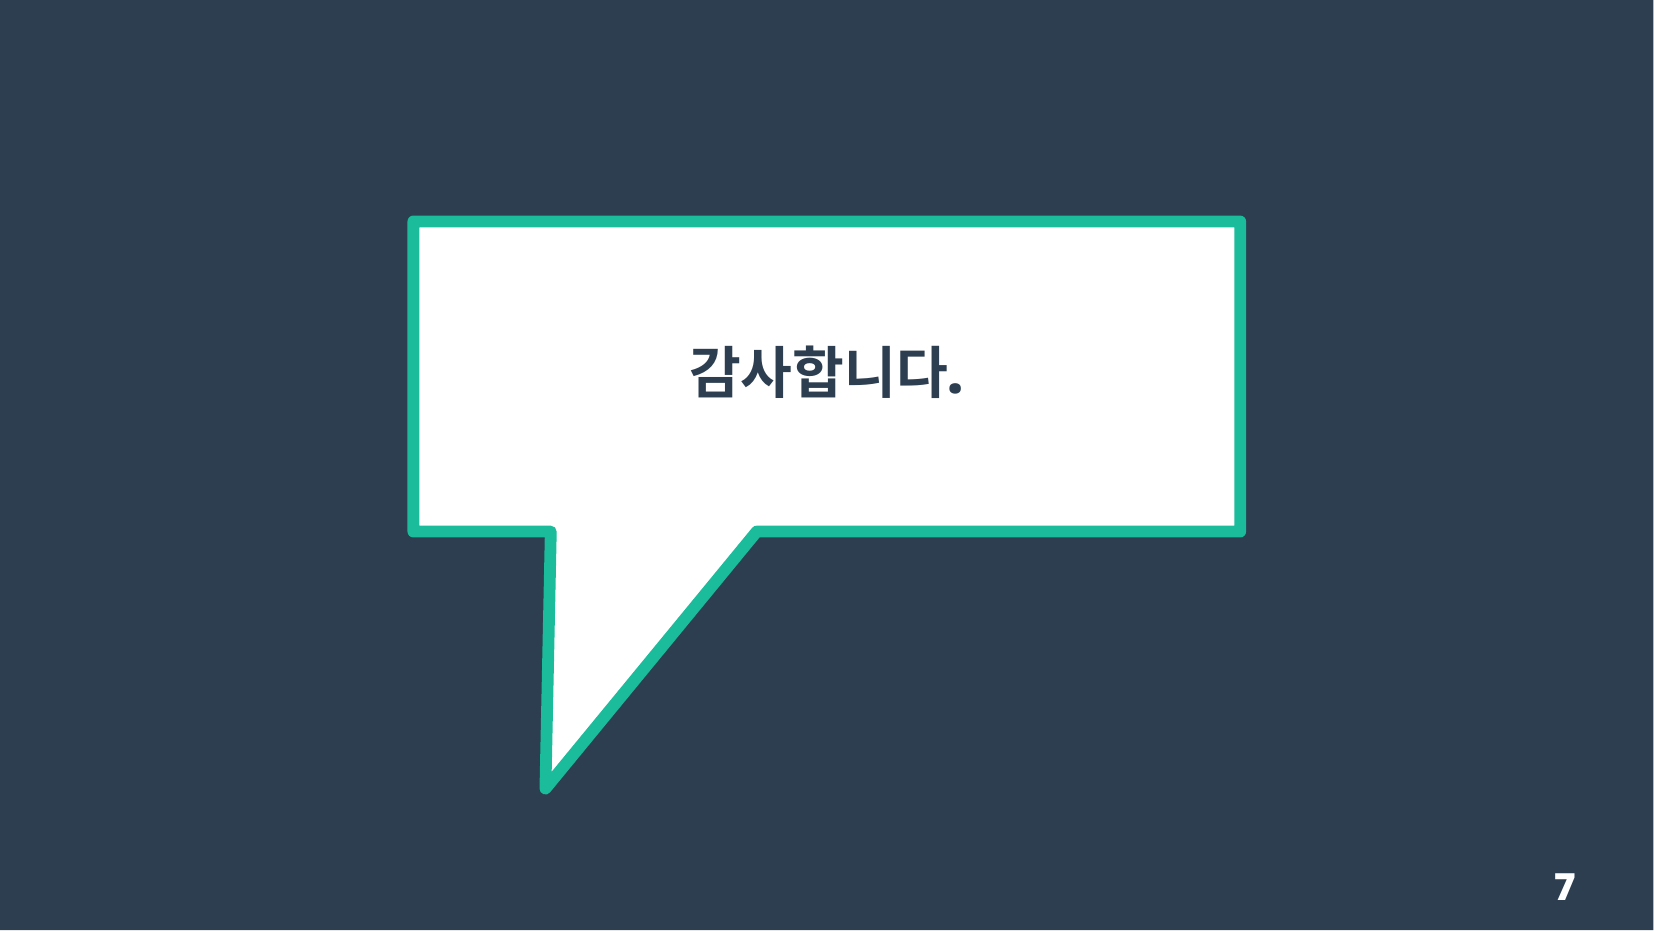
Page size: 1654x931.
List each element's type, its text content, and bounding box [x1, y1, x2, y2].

title 감사합니다. [442, 236, 1211, 502]
